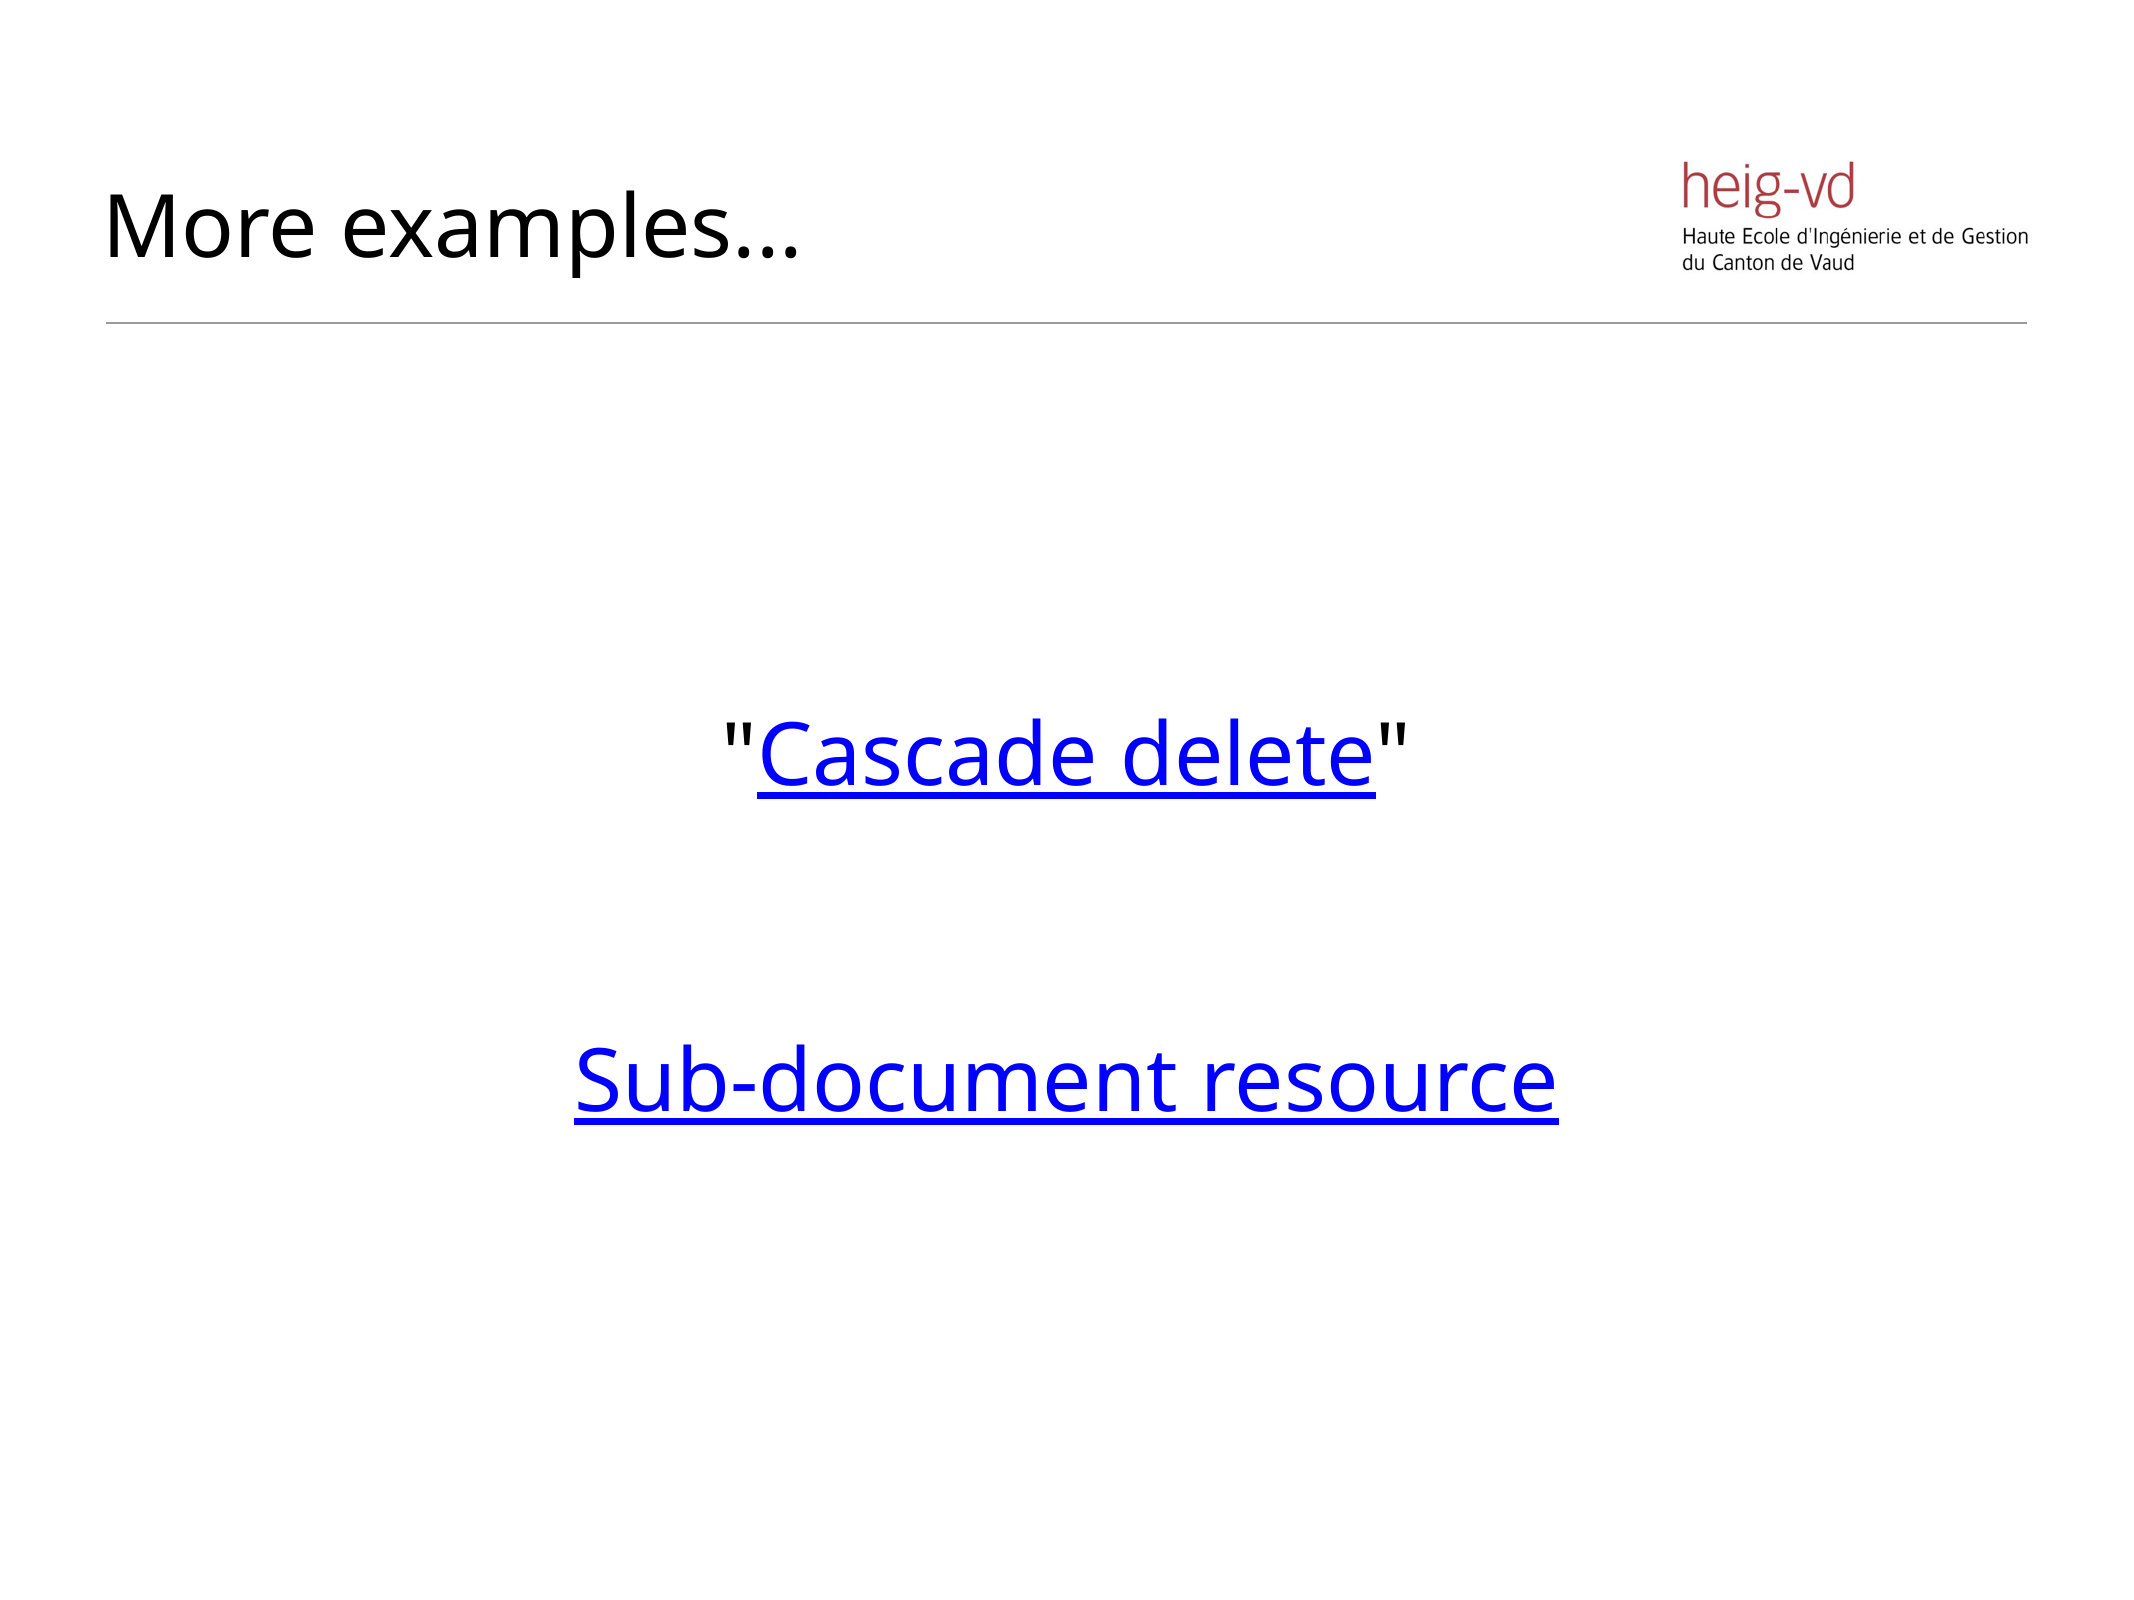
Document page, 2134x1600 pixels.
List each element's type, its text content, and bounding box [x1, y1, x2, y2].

text_box "Cascade delete" [713, 689, 1420, 826]
text_box Sub-document resource [566, 1015, 1568, 1152]
title More examples... [93, 54, 2040, 284]
